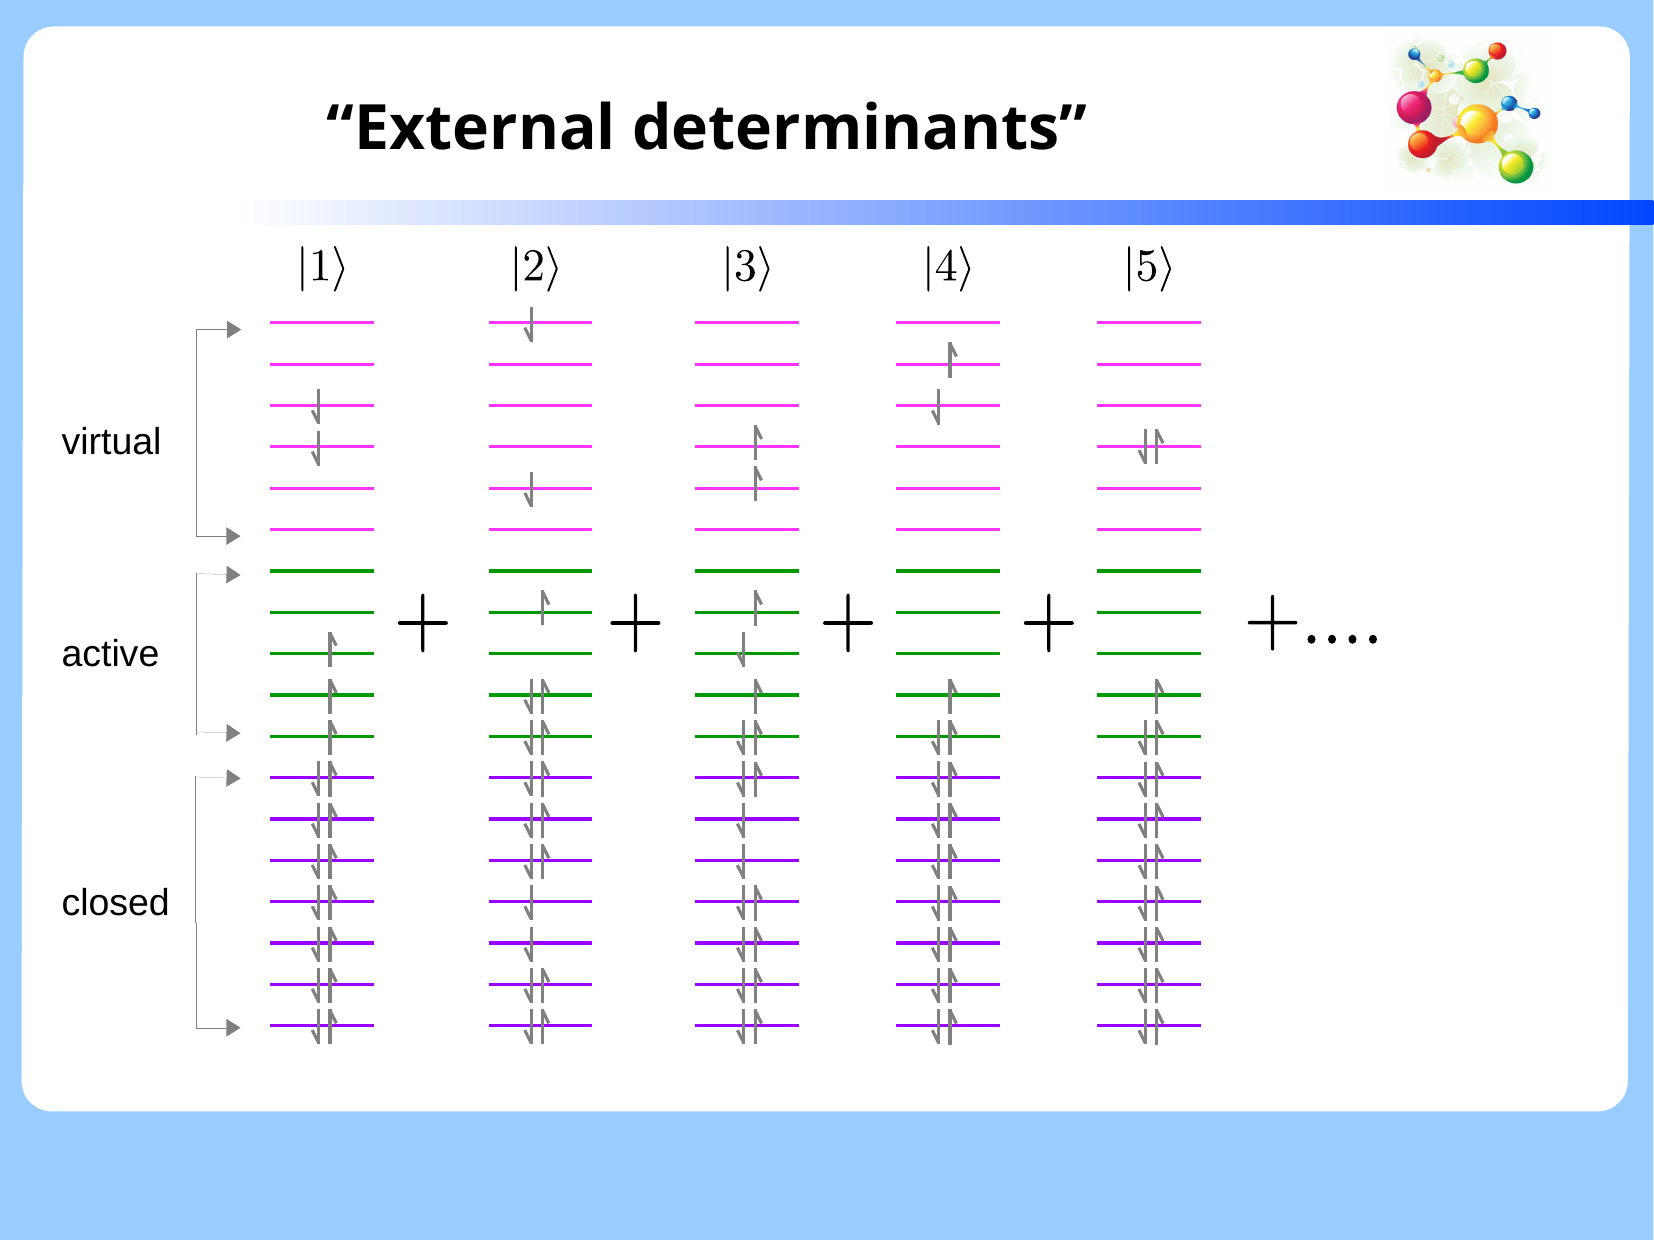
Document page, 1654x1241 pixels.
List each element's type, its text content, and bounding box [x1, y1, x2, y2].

picture [1382, 29, 1556, 195]
text_box [922, 246, 976, 292]
text_box [1019, 593, 1078, 653]
text_box virtual [46, 412, 177, 512]
text_box closed [46, 873, 314, 931]
title “External determinants” [82, 49, 1332, 201]
text_box [296, 245, 350, 292]
text_box [721, 246, 775, 292]
text_box [818, 593, 877, 653]
text_box [1243, 594, 1384, 651]
text_box [606, 593, 665, 653]
text_box active [46, 625, 314, 683]
text_box [509, 246, 563, 292]
text_box [393, 593, 452, 653]
text_box [1122, 246, 1177, 292]
